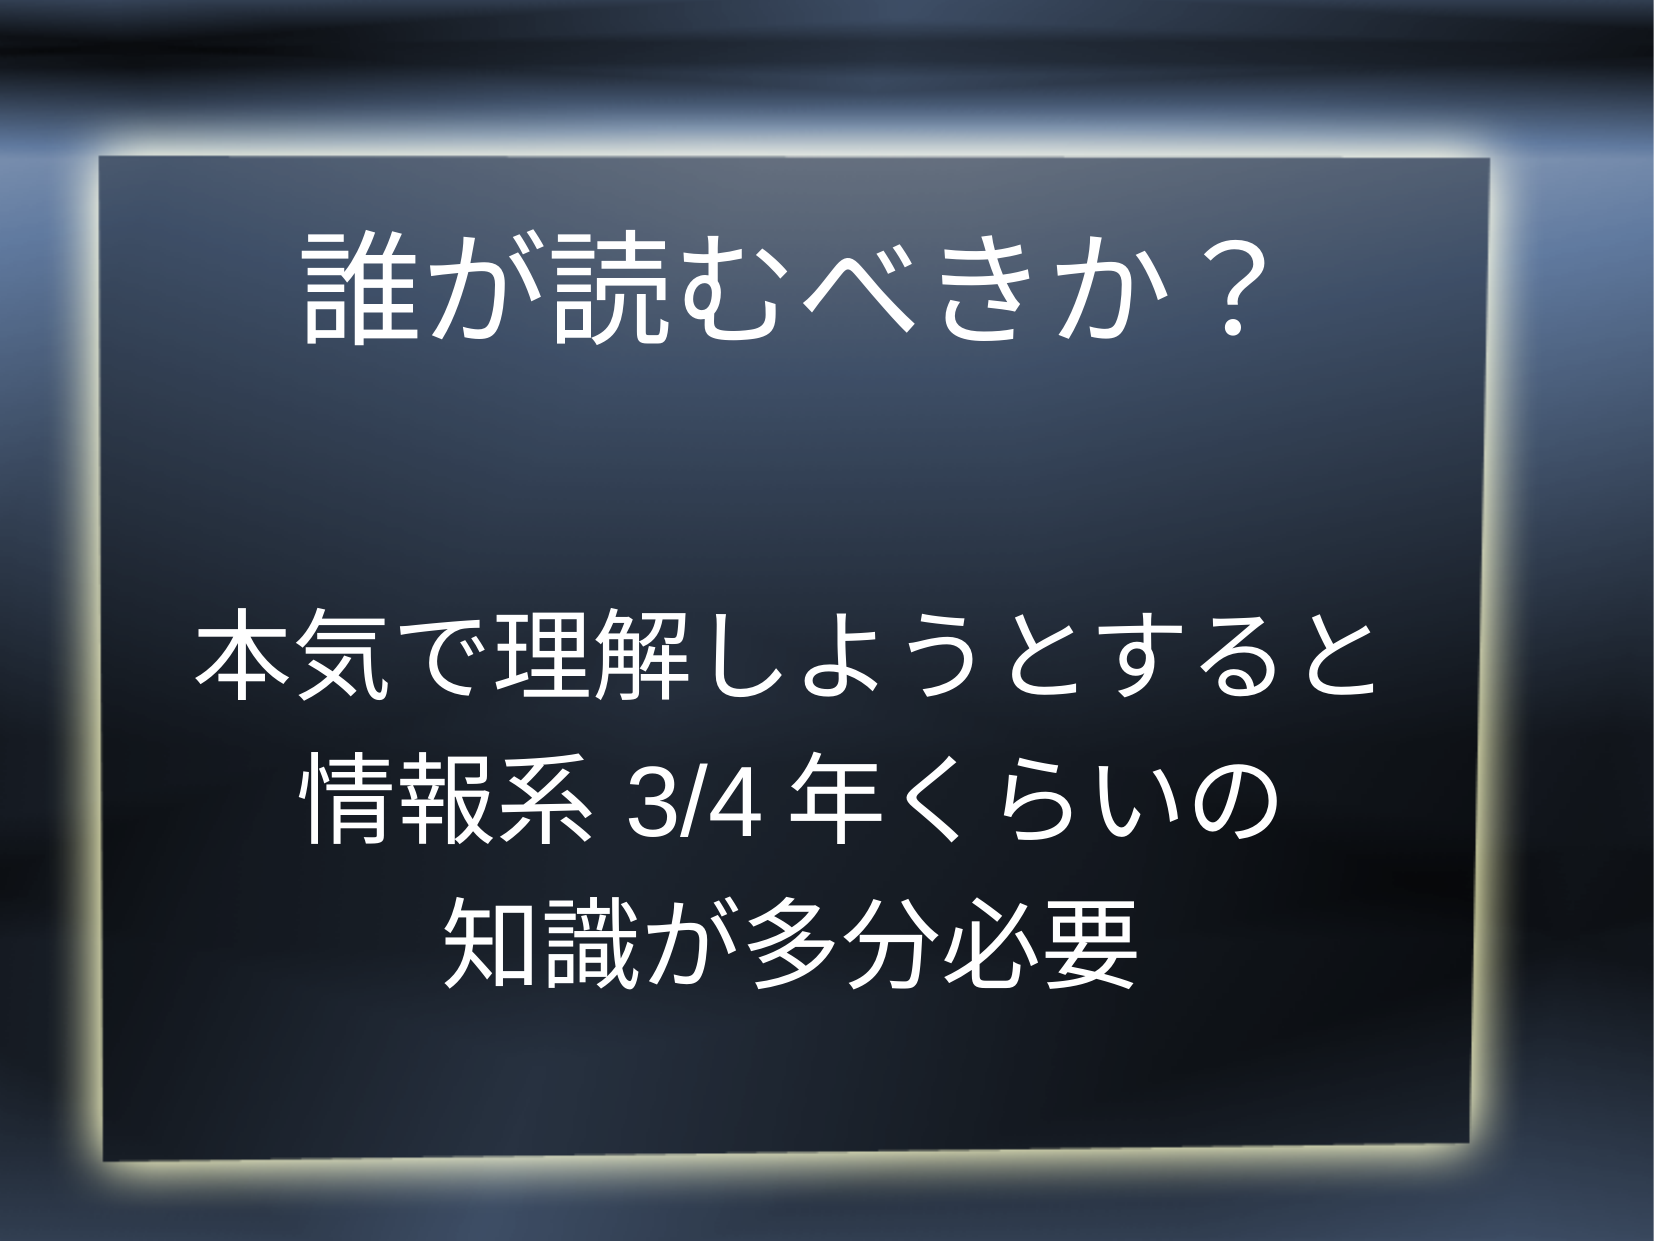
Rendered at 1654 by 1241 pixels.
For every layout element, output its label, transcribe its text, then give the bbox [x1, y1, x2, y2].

picture [0, 0, 1654, 1241]
subtitle 本気で理解しようとすると 情報系3/4年くらいの 知識が多分必要 [135, 472, 1447, 1114]
title 誰が読むべきか？ [88, 177, 1506, 384]
